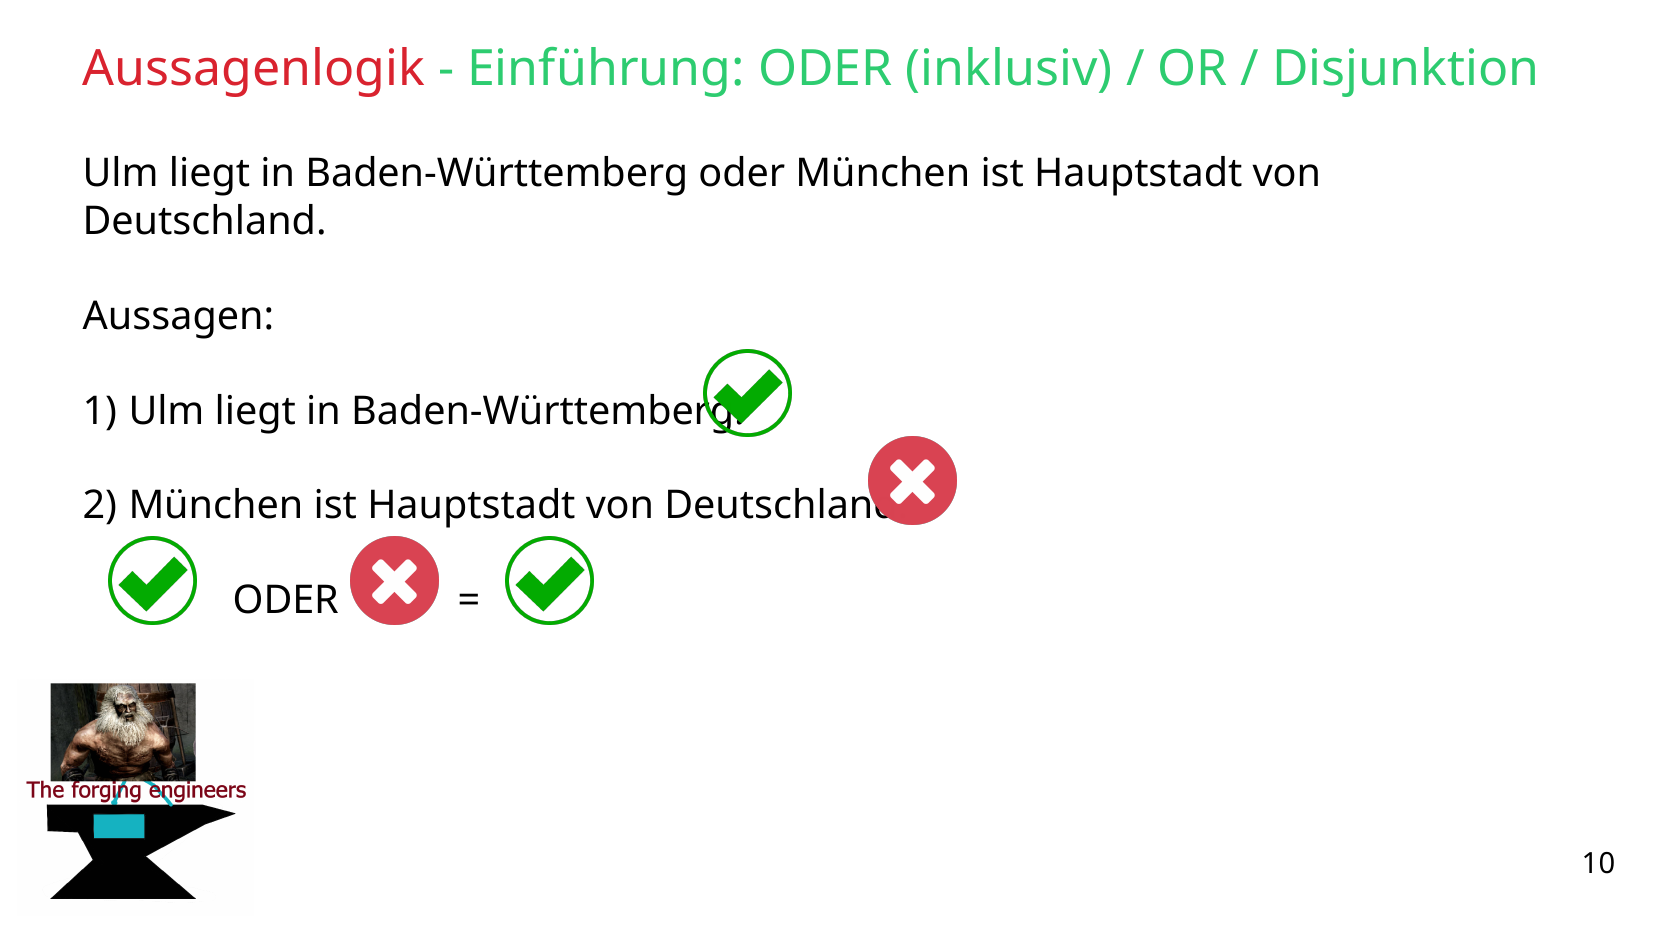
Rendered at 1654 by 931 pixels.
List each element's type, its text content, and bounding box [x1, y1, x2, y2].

picture [703, 349, 792, 438]
picture [108, 536, 197, 625]
subtitle Ulm liegt in Baden-Württemberg oder München ist Hauptstadt von Deutschland. Aussagen: Ulm liegt in Baden-Württemberg. München ist Hauptstadt von Deutschland. ODER = [82, 127, 1571, 642]
picture [350, 536, 439, 625]
picture [868, 436, 957, 525]
picture [505, 536, 594, 625]
title Aussagenlogik - Einführung: ODER (inklusiv) / OR / Disjunktion [82, 37, 1571, 95]
picture [17, 679, 254, 916]
